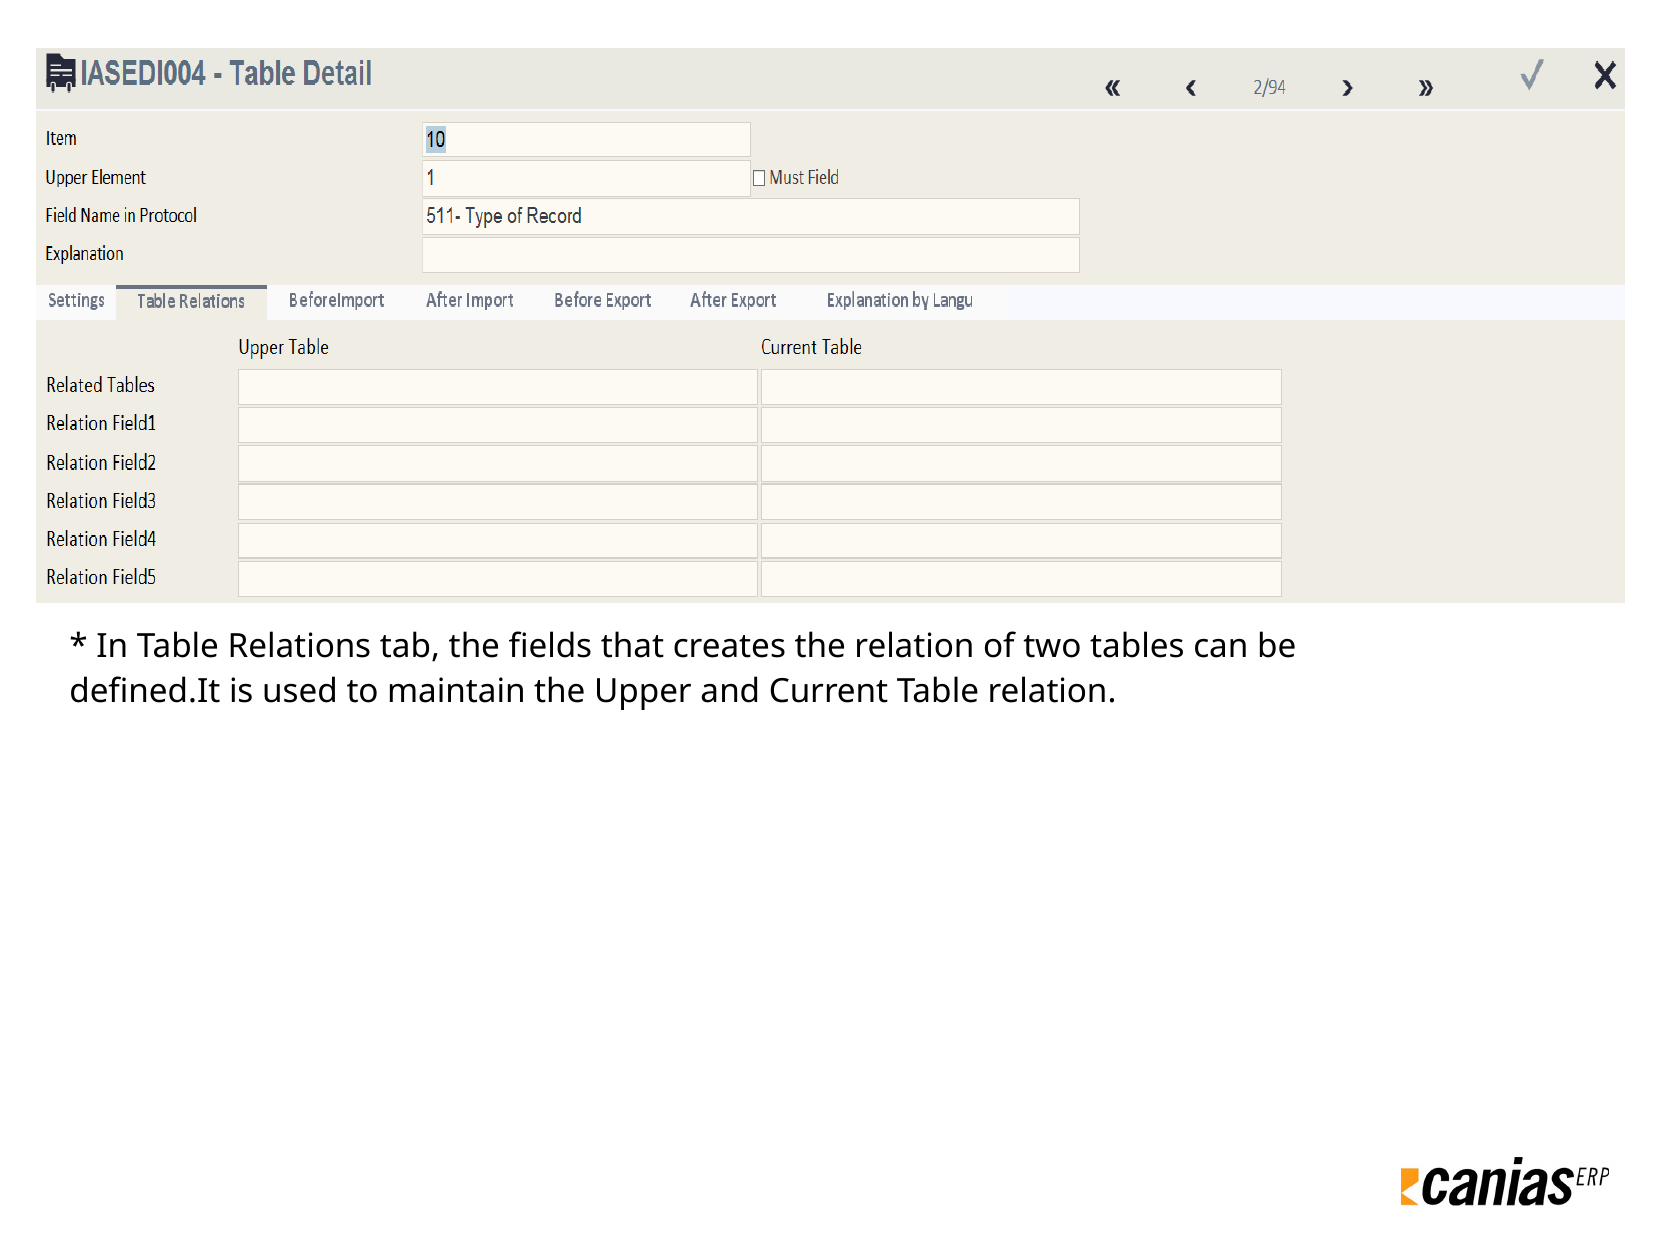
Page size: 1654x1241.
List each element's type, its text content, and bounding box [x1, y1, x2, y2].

picture [36, 48, 1625, 603]
text_box * In Table Relations tab, the fields that creates the relation of two tables can be defined.It is used to maintain the Upper and Current Table relation. [54, 614, 1347, 780]
picture [1375, 1139, 1635, 1223]
